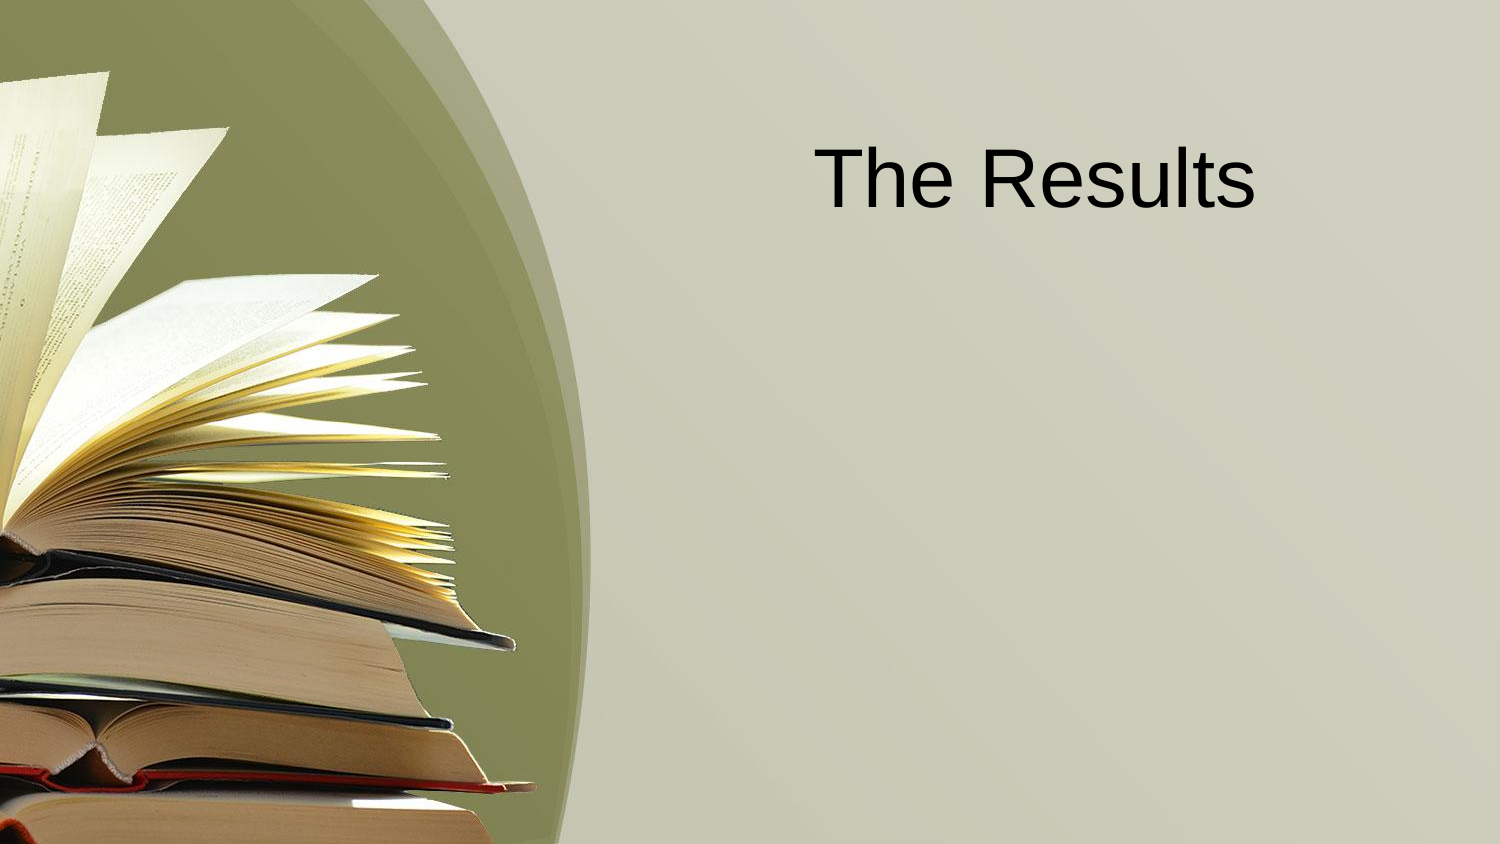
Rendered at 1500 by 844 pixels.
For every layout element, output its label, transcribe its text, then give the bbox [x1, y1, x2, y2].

text_box The Results [651, 109, 1420, 410]
picture [0, 0, 1500, 844]
